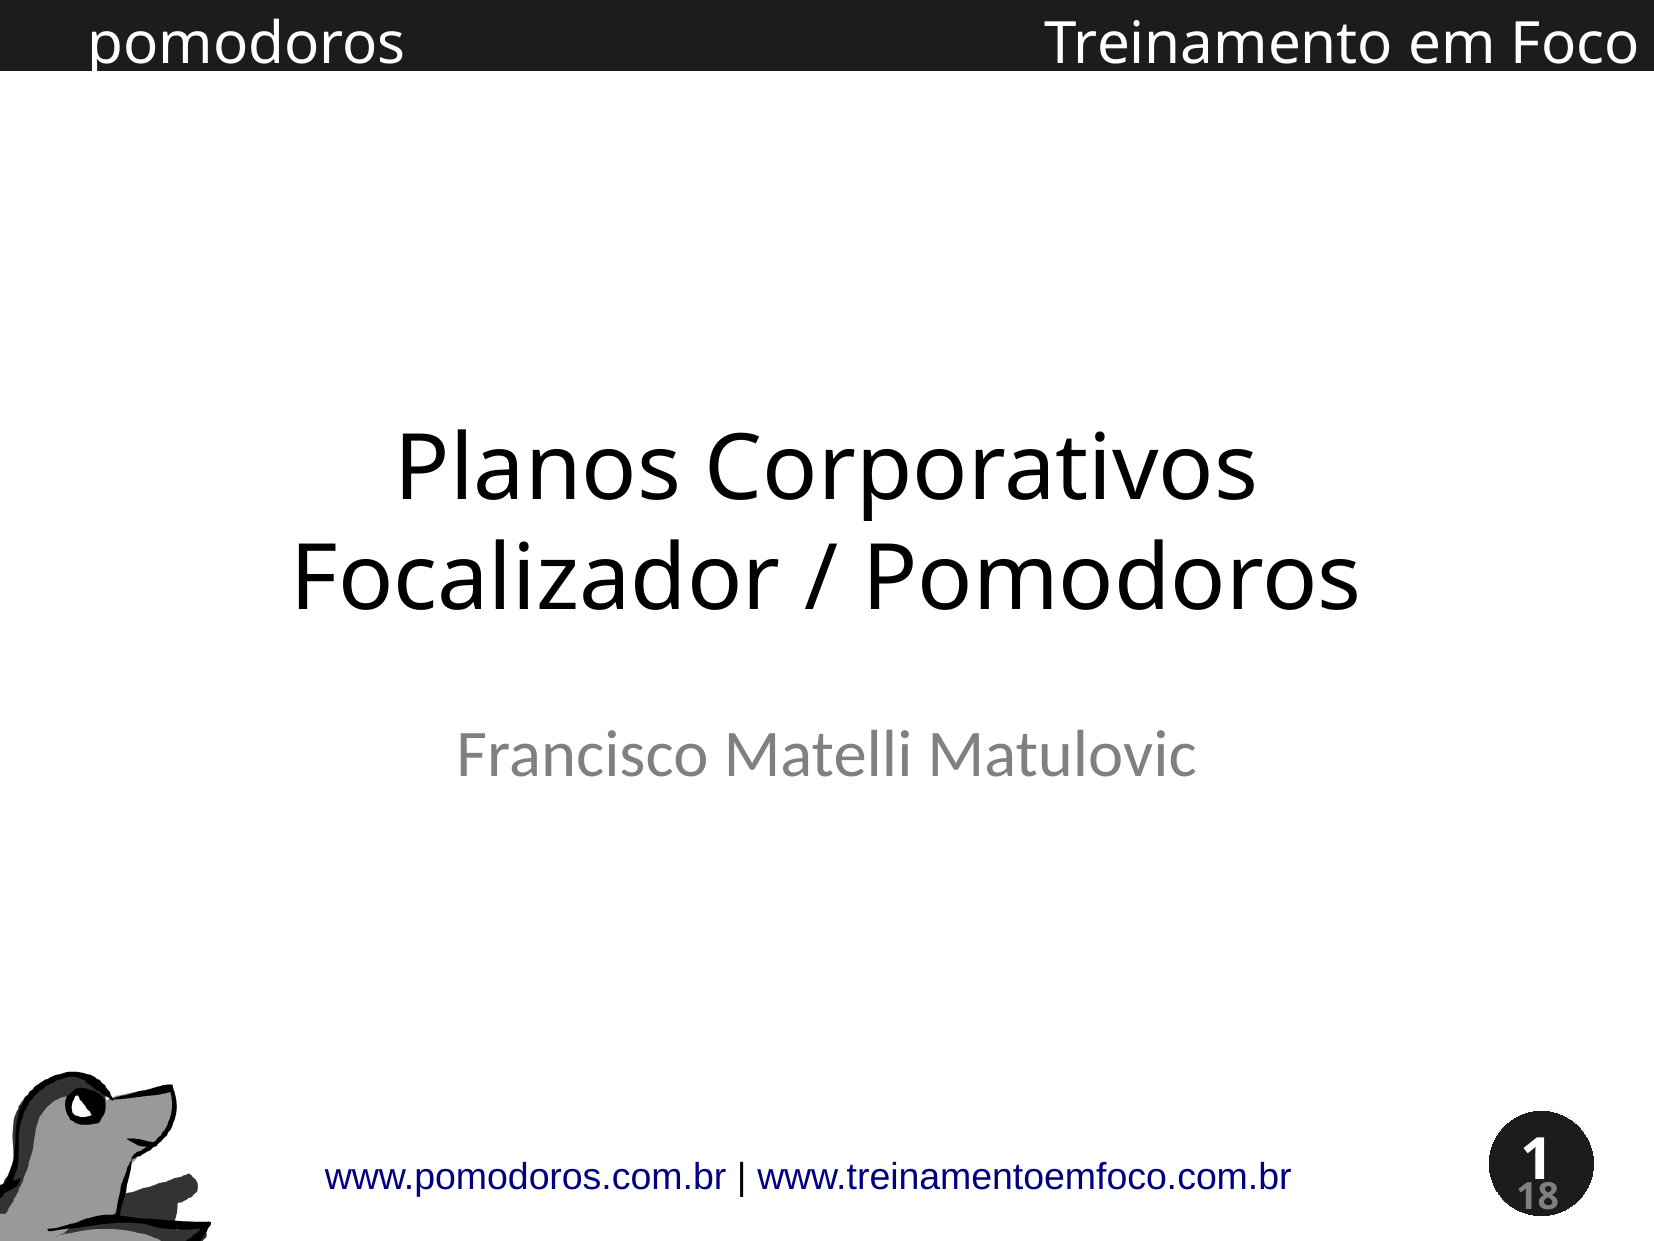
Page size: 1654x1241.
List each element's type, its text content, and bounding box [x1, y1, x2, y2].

text_box Francisco Matelli Matulovic [248, 702, 1406, 1020]
picture [0, 1003, 249, 1241]
text_box Planos Corporativos Focalizador / Pomodoros [124, 385, 1530, 651]
